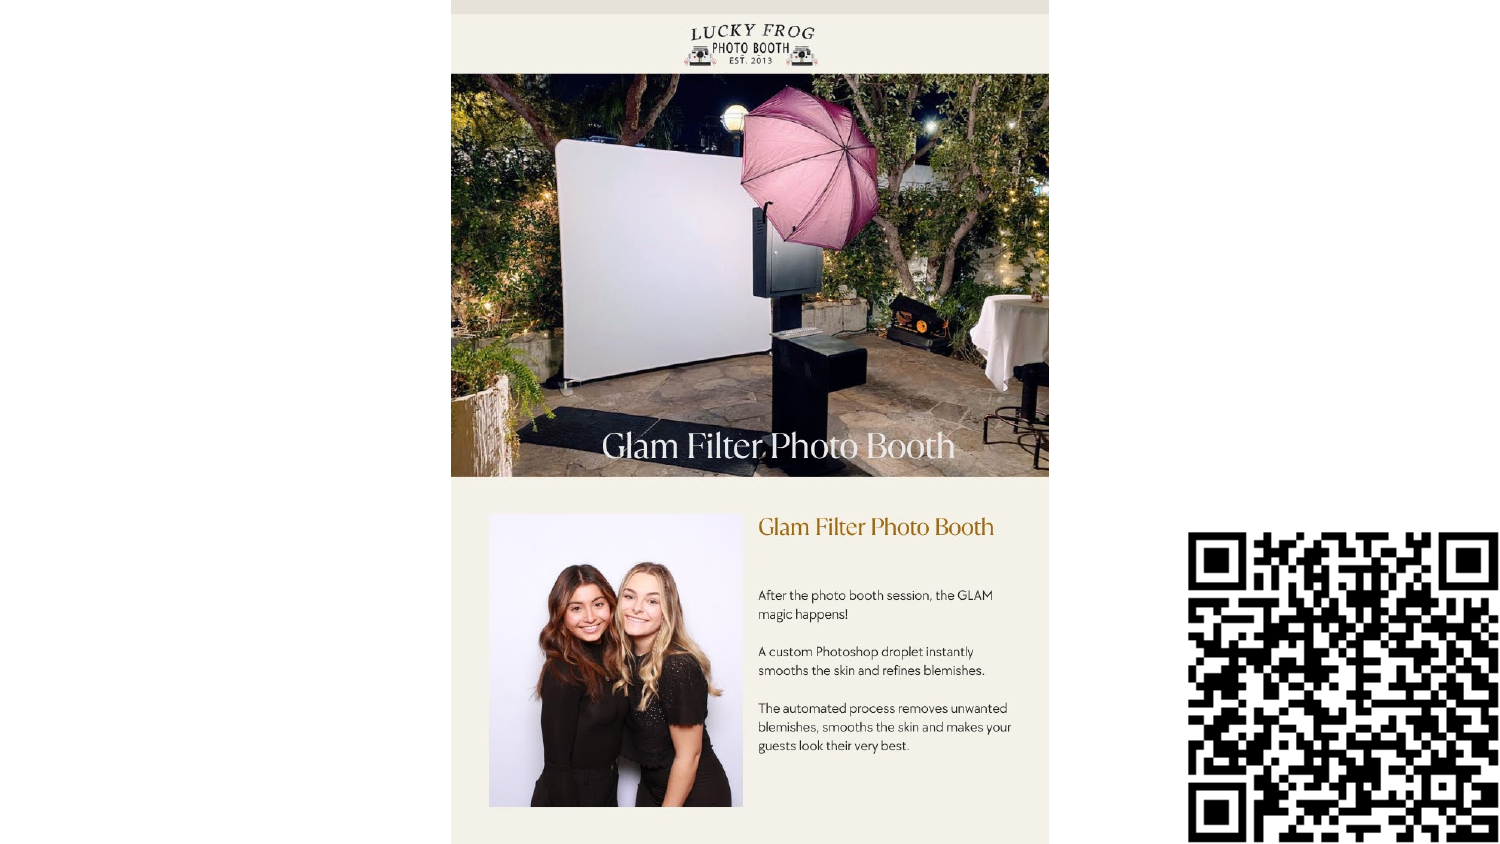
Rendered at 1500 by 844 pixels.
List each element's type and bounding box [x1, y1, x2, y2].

picture [1187, 531, 1500, 844]
picture [451, 0, 1049, 844]
